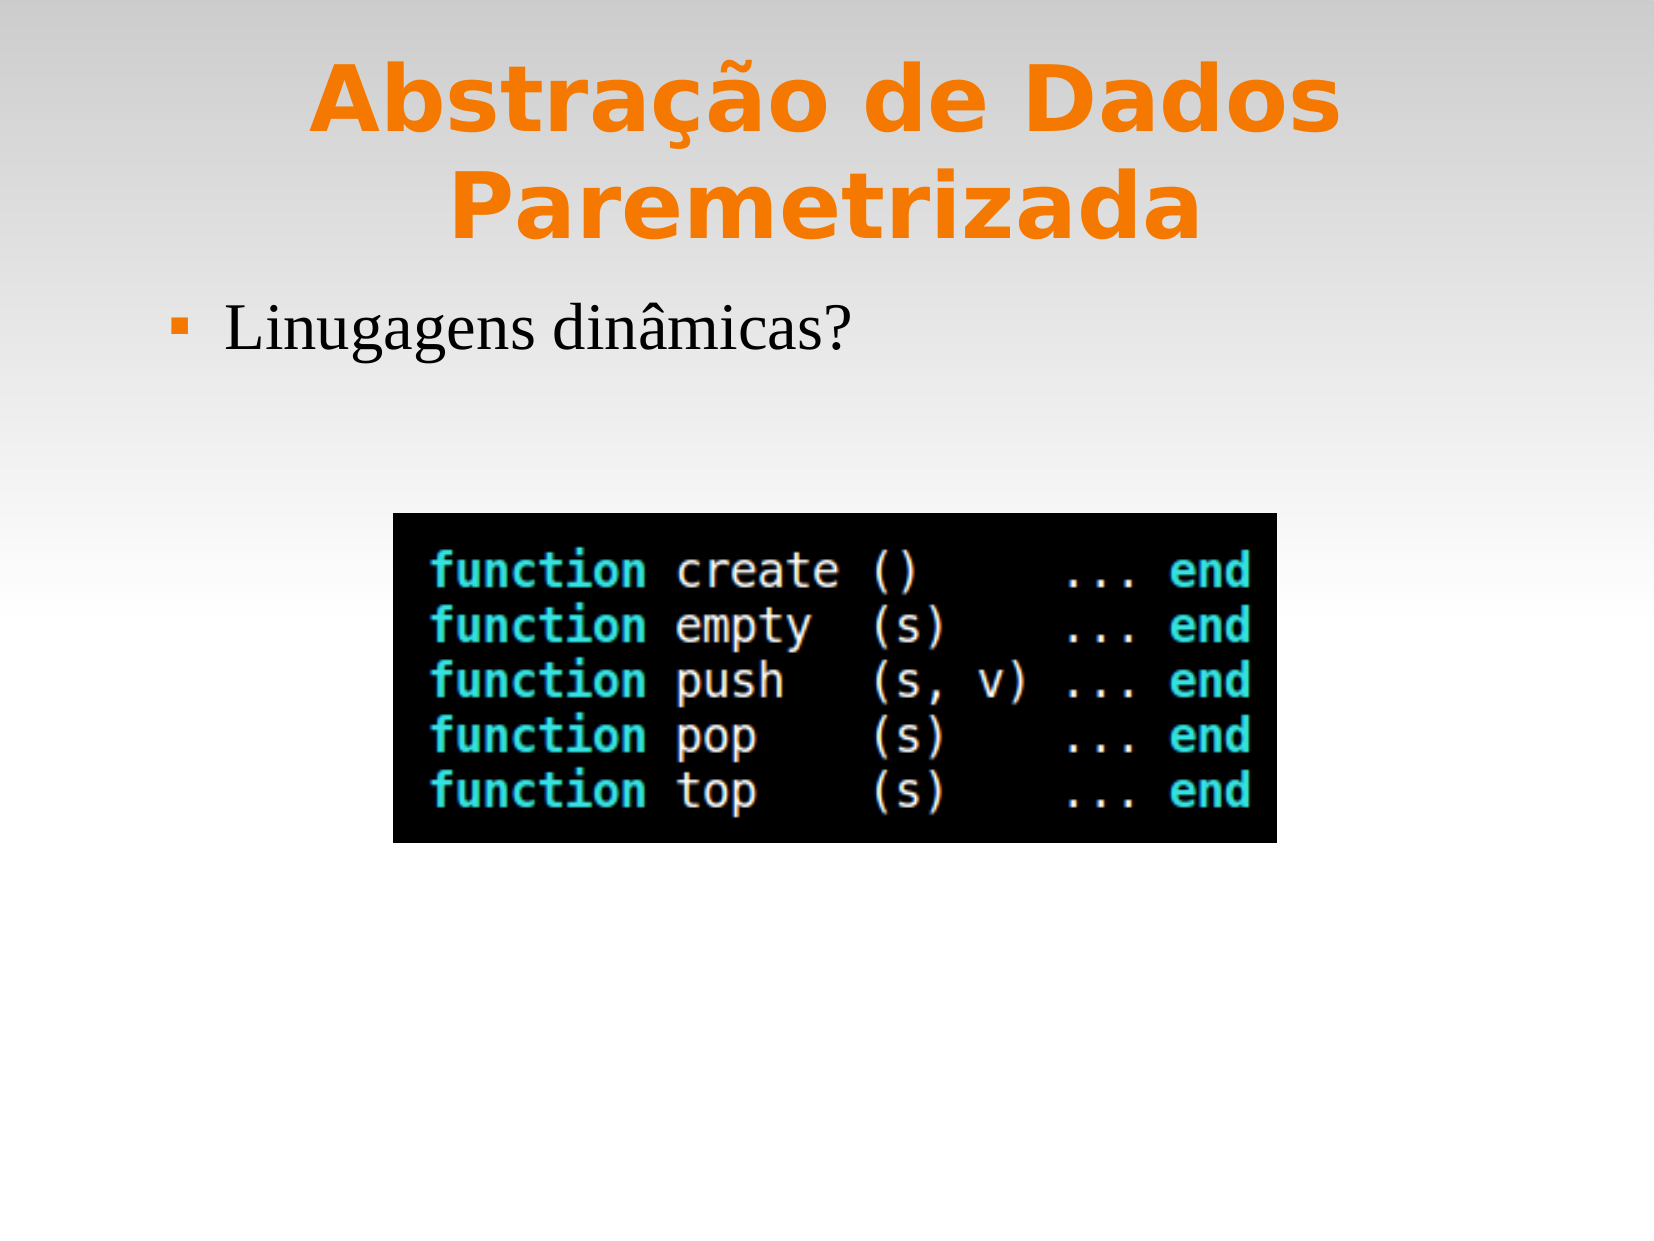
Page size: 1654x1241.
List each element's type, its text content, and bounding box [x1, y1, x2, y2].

picture [393, 513, 1277, 843]
list Linugagens dinâmicas? [82, 290, 1571, 1109]
title Abstração de Dados Paremetrizada [82, 45, 1571, 261]
